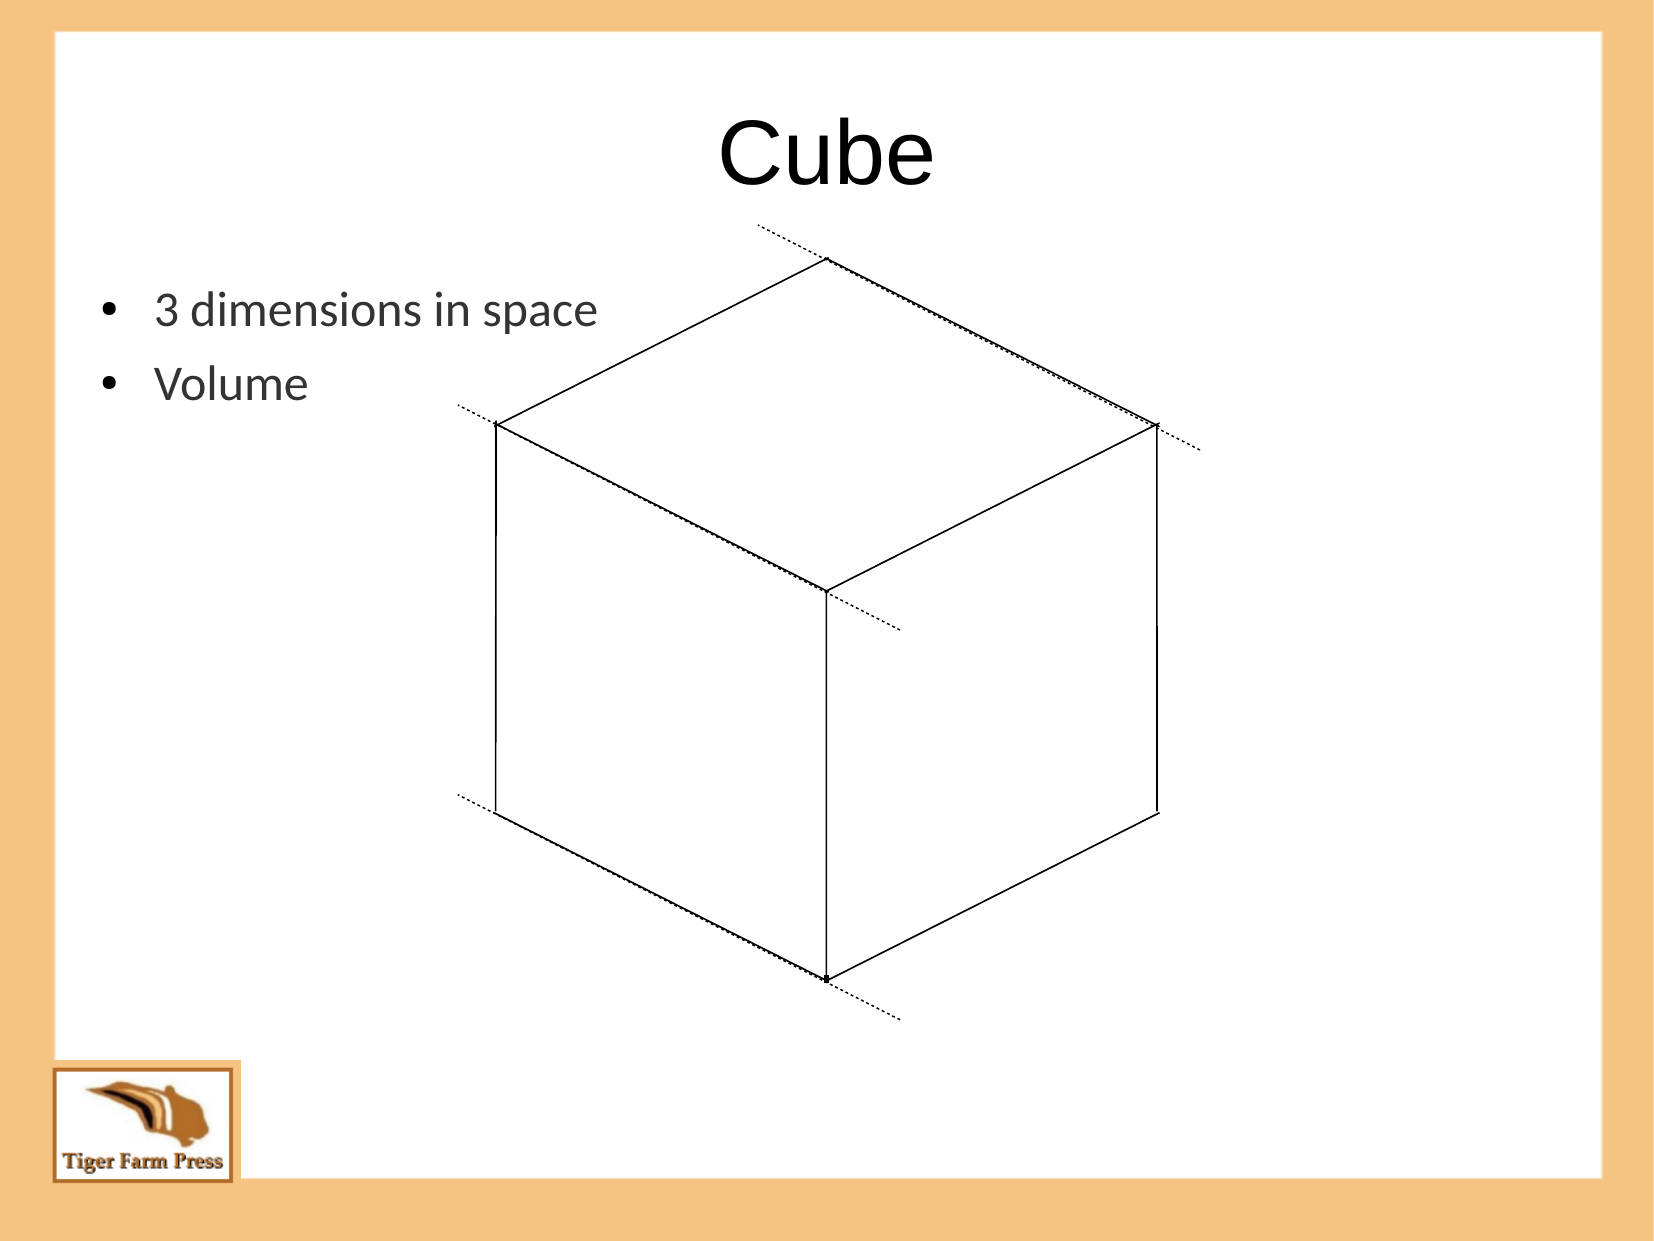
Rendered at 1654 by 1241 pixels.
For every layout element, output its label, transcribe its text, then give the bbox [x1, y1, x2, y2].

list 3 dimensions in space Volume [82, 290, 1571, 1109]
picture [0, 0, 1654, 1241]
title Cube [82, 49, 1571, 257]
